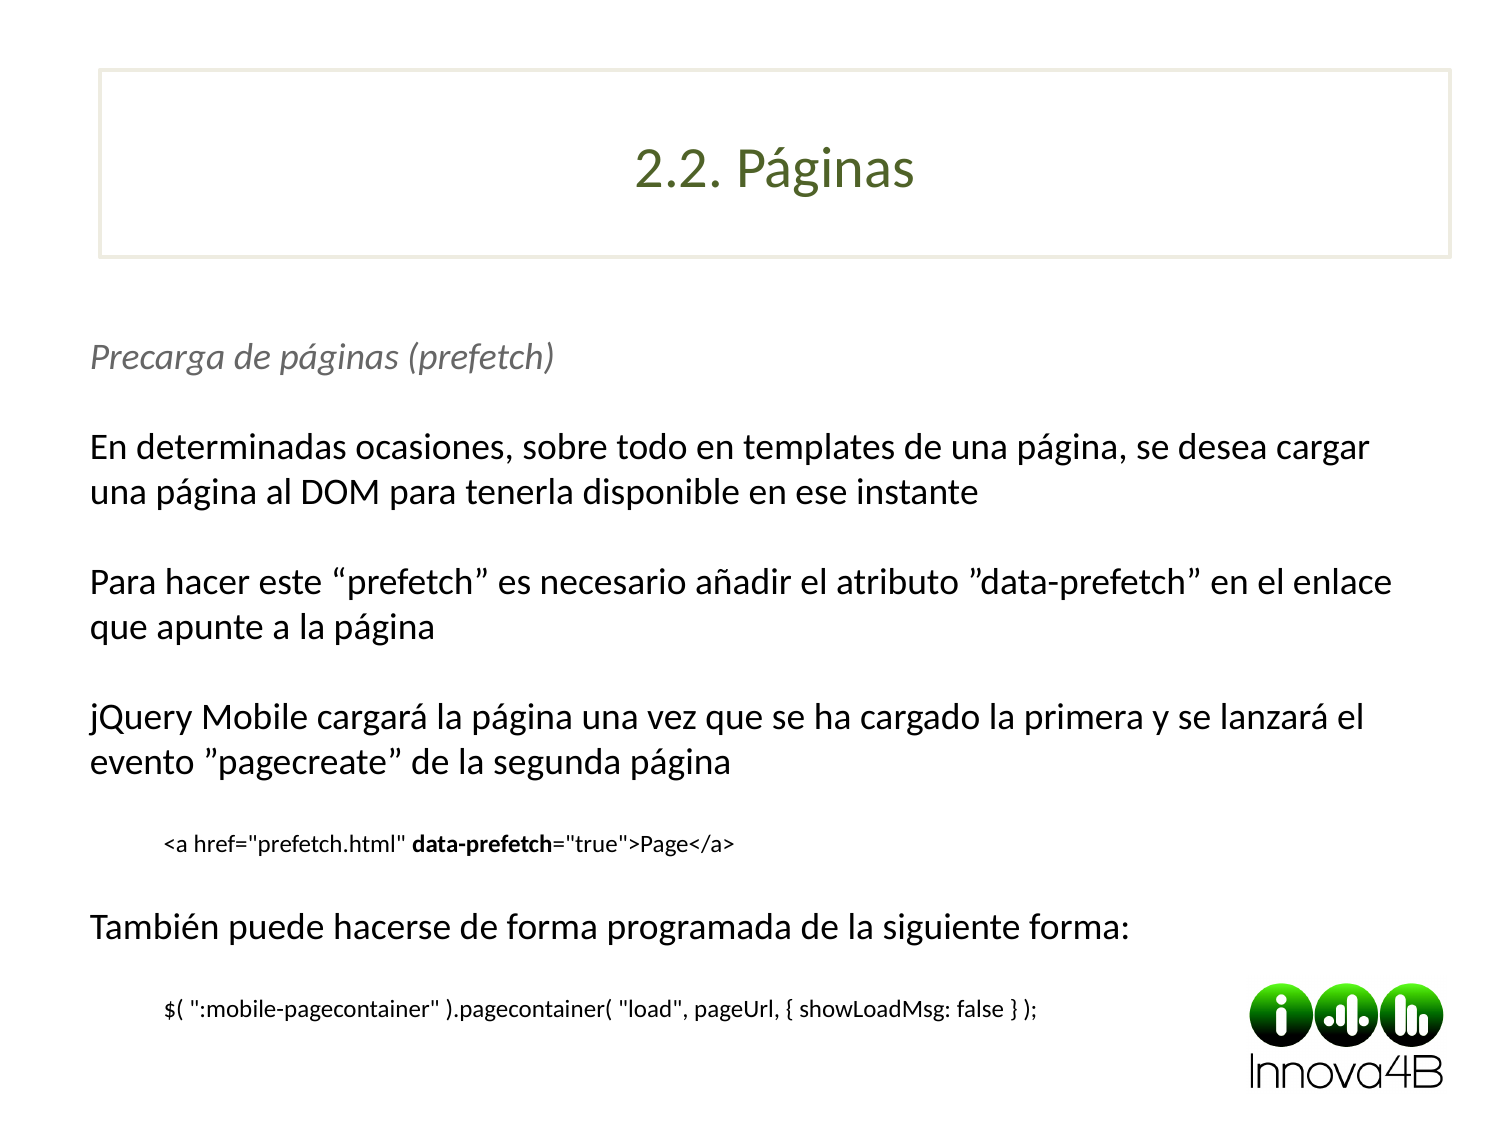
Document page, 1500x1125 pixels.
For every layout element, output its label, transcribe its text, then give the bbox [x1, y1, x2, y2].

text_box 2.2. Páginas [99, 70, 1450, 258]
picture [1246, 975, 1447, 1094]
text_box Precarga de páginas (prefetch) En determinadas ocasiones, sobre todo en templates de una página, se desea cargar una página al DOM para tenerla disponible en ese instante Para hacer este “prefetch” es necesario añadir el atributo ”data-prefetch” en el enlace que apunte a la página jQuery Mobile cargará la página una vez que se ha cargado la primera y se lanzará el evento ”pagecreate” de la segunda página <a href="prefetch.html" data-prefetch="true">Page</a> También puede hacerse de forma programada de la siguiente forma: $( ":mobile-pagecontainer" ).pagecontainer( "load", pageUrl, { showLoadMsg: false } ); [74, 324, 1425, 1005]
